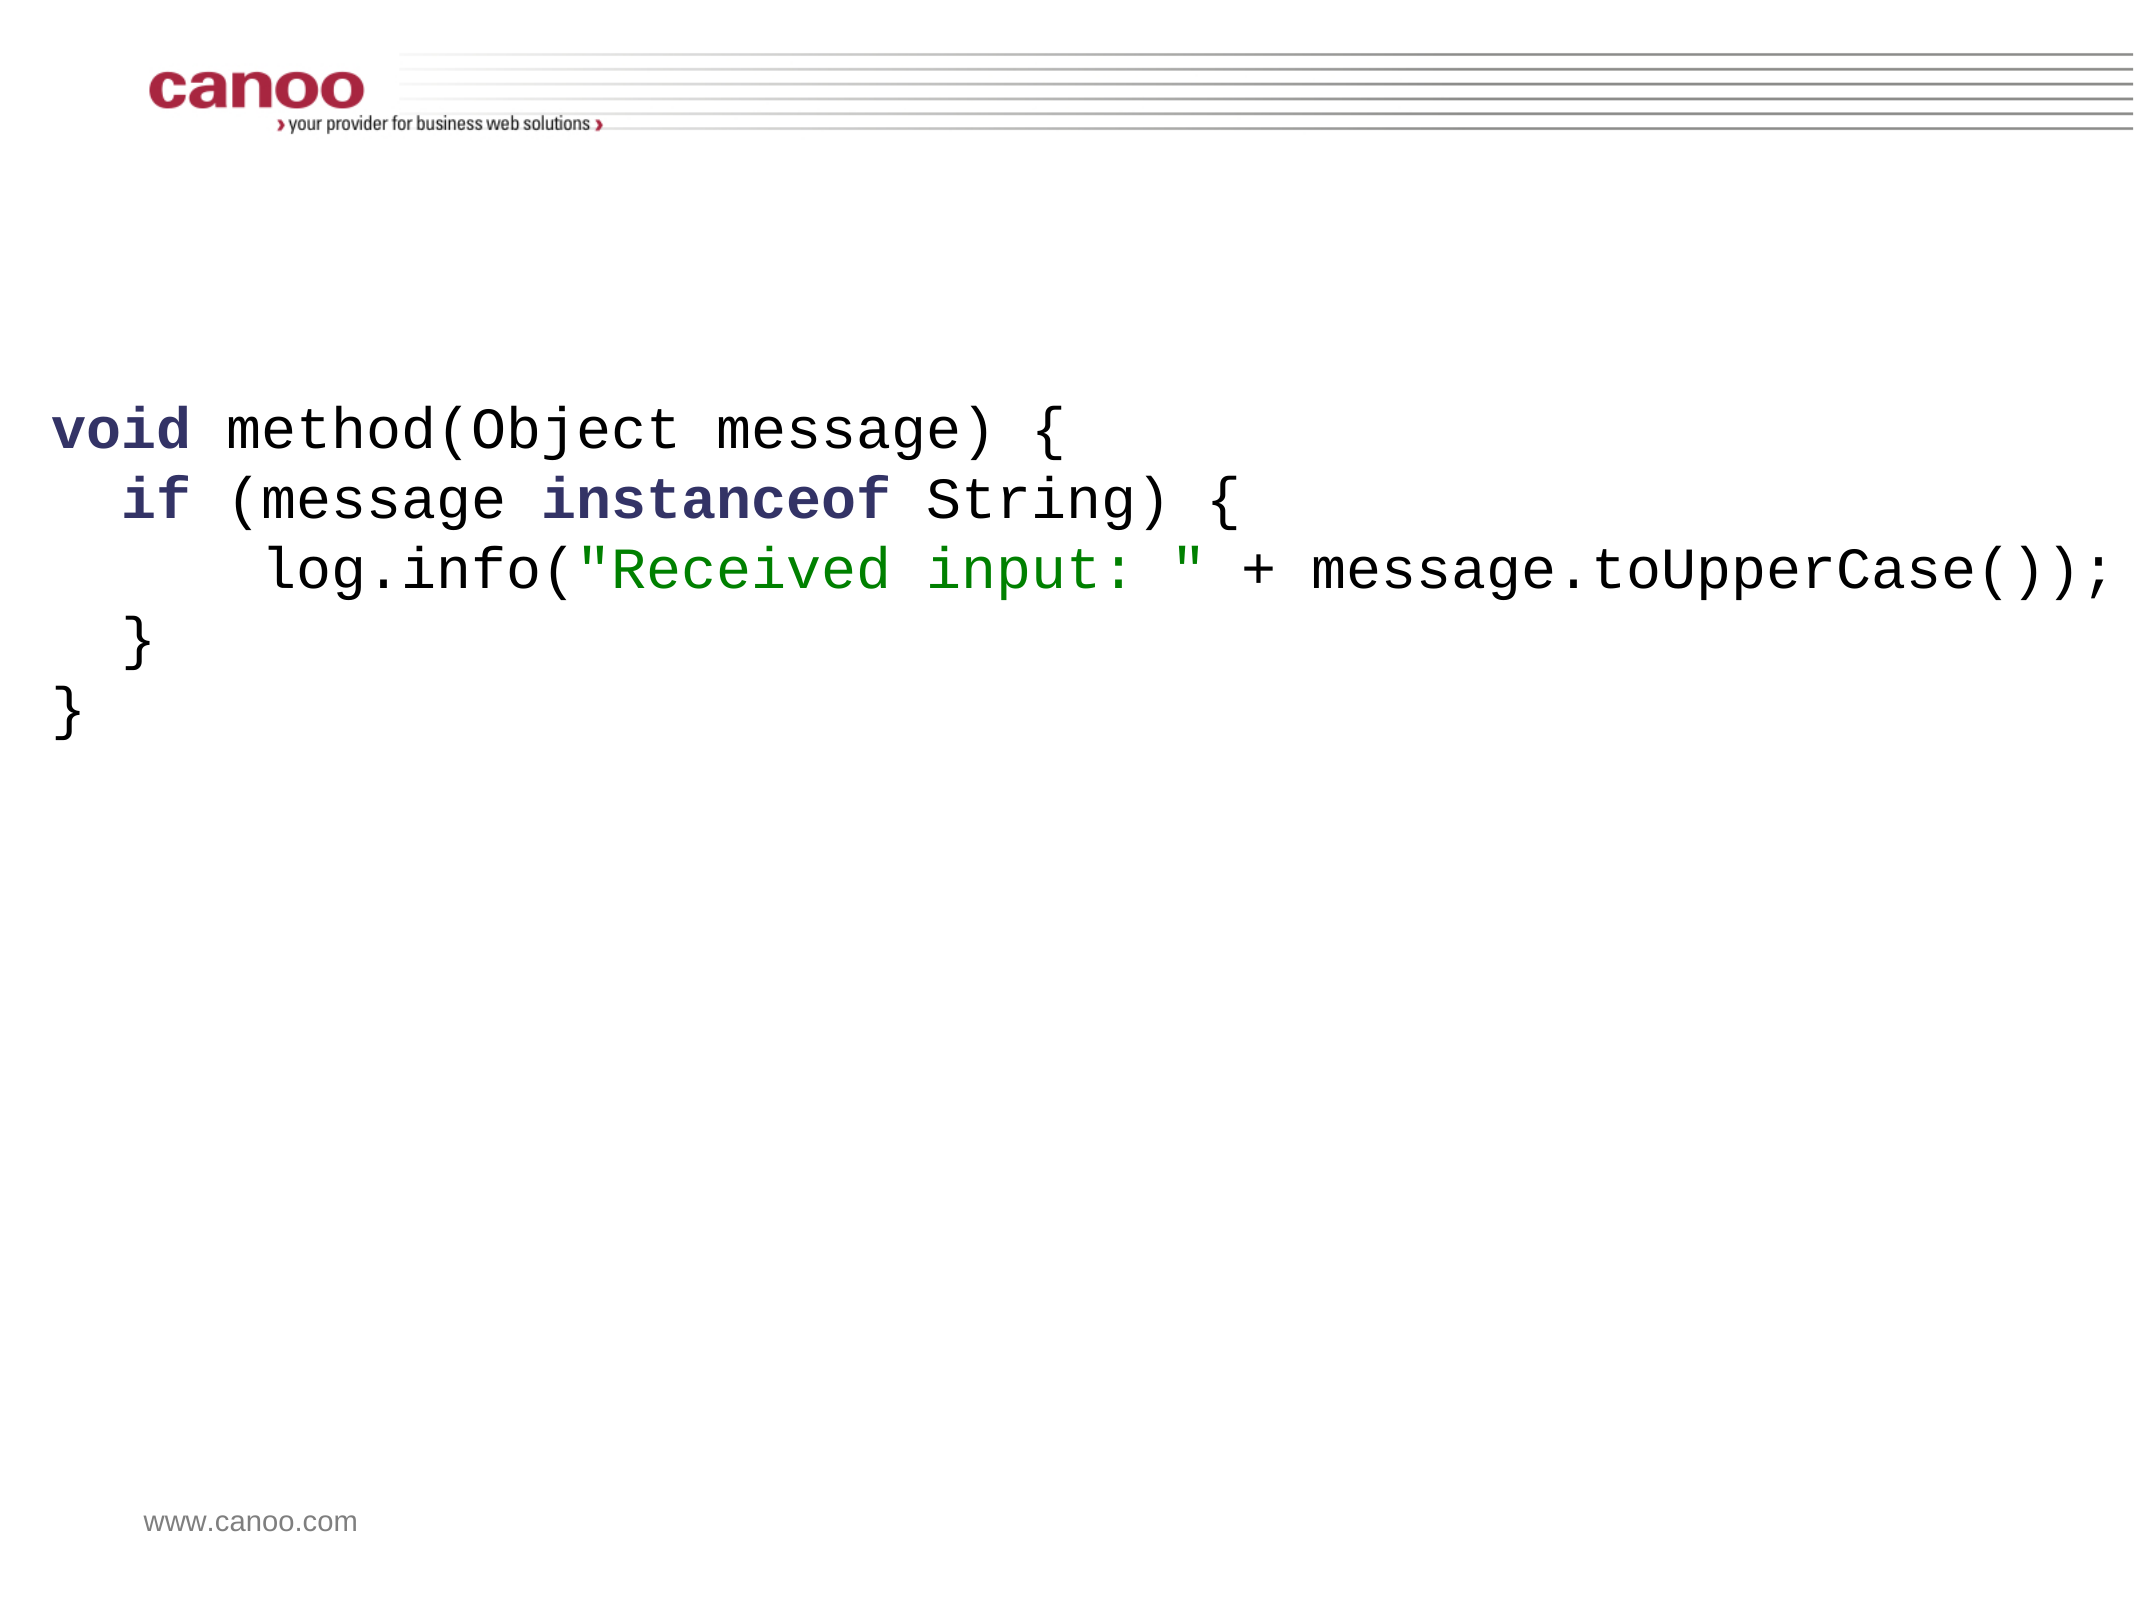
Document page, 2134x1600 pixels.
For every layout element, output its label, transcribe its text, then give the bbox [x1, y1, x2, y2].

text_box void method(Object message) { if (message instanceof String) { log.info("Received input: " + message.toUpperCase()); } } [36, 312, 2132, 888]
picture [0, 21, 2134, 188]
